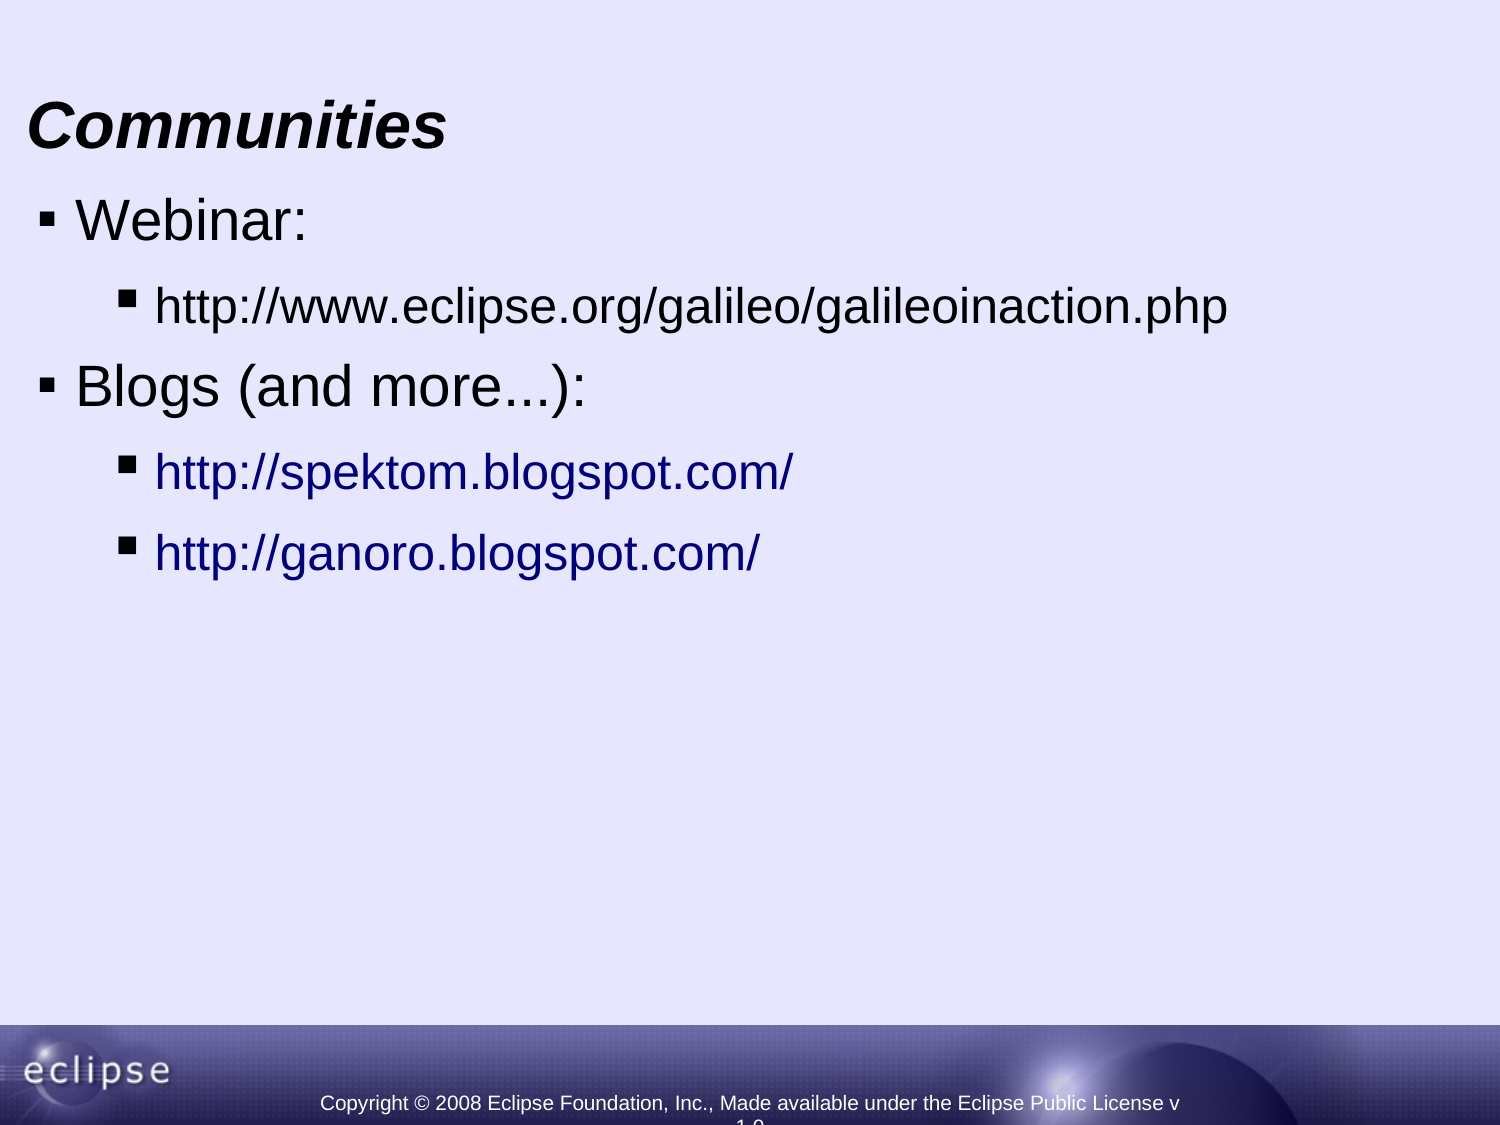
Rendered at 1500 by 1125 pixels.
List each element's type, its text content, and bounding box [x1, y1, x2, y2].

title Communities [26, 84, 1474, 172]
picture [0, 1025, 1500, 1125]
list Webinar: http://www.eclipse.org/galileo/galileoinaction.php Blogs (and more...): http://spektom.blogspot.com/ http://ganoro.blogspot.com/ [37, 187, 1463, 1021]
